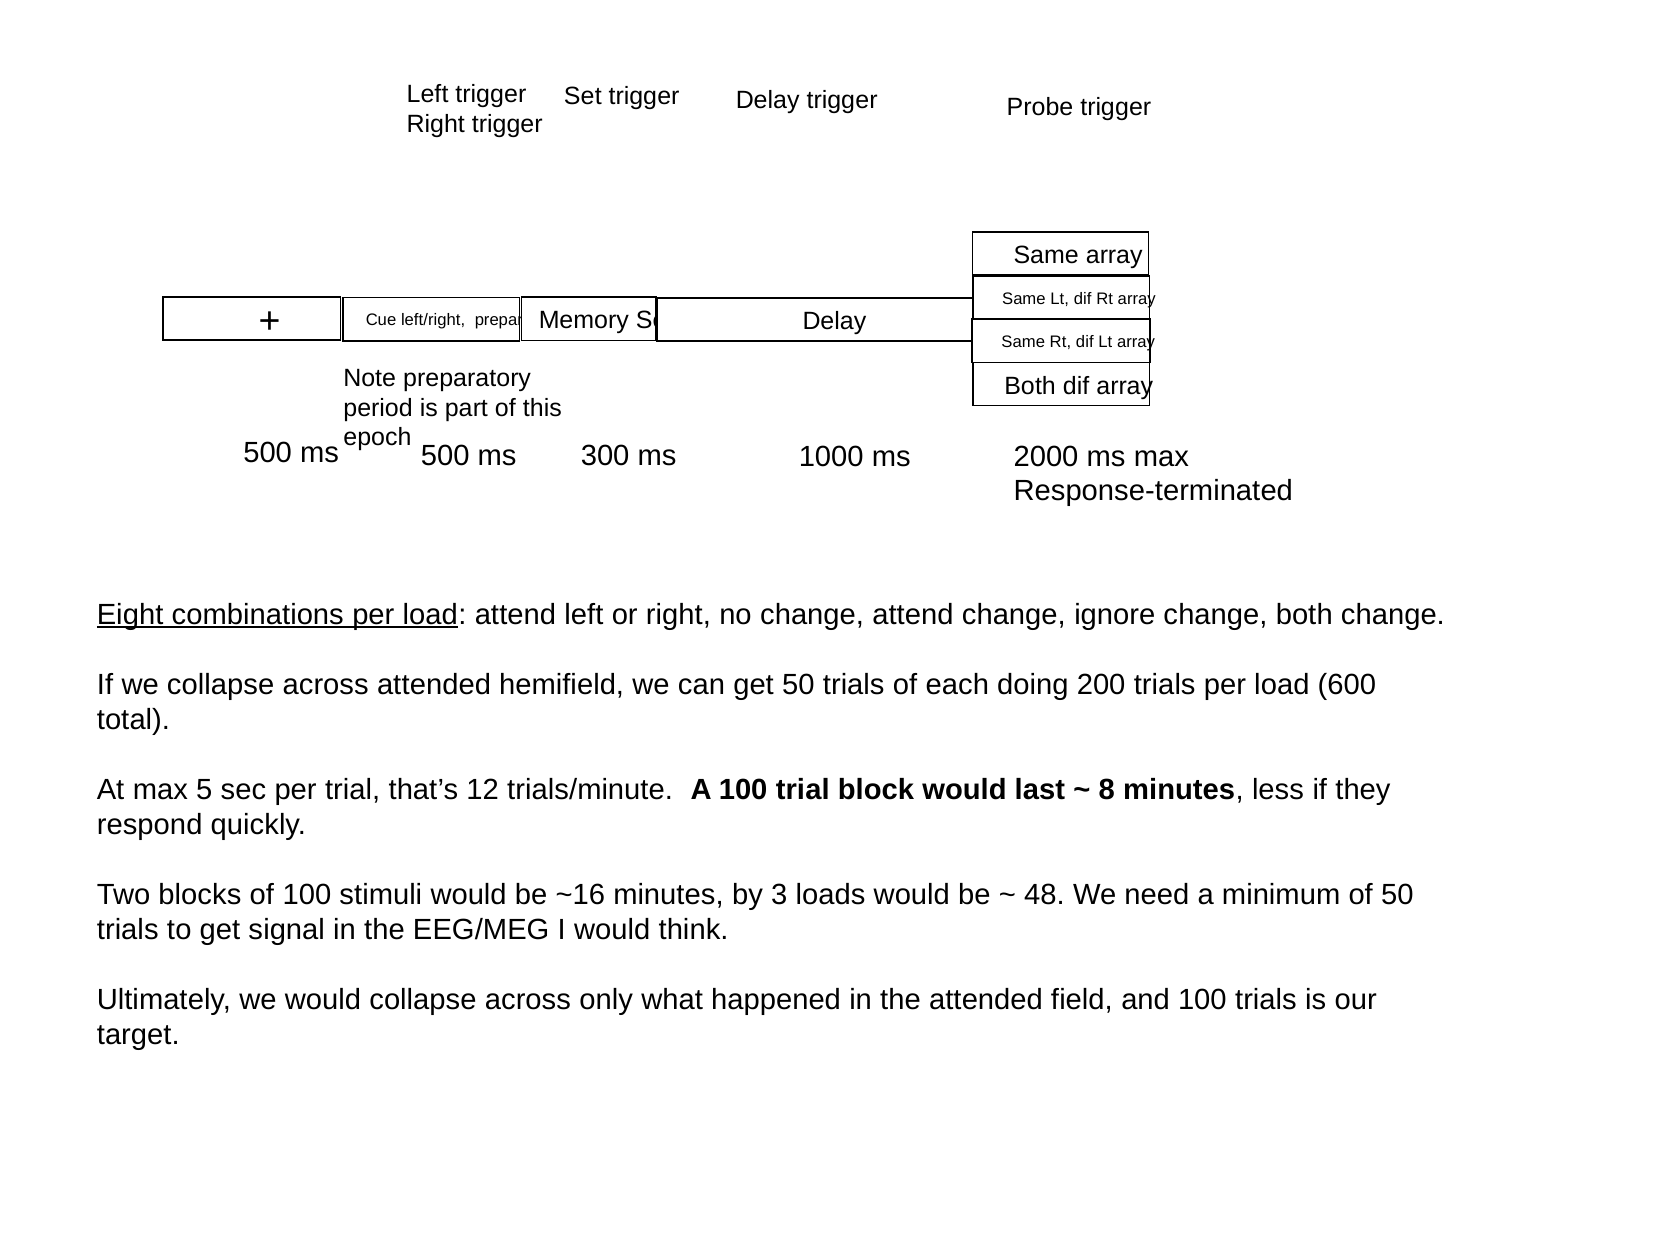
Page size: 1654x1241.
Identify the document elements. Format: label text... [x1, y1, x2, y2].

text_box 300 ms [601, 447, 609, 463]
text_box + [163, 296, 341, 341]
text_box Eight combinations per load: attend left or right, no change, attend change, ignore change, both change. If we collapse across attended hemifield, we can get 50 trials of each doing 200 trials per load (600 total). At max 5 sec per trial, that’s 12 trials/minute. A 100 trial block would last ~ 8 minutes, less if they respond quickly. Two blocks of 100 stimuli would be ~16 minutes, by 3 loads would be ~ 48. We need a minimum of 50 trials to get signal in the EEG/MEG I would think. Ultimately, we would collapse across only what happened in the attended field, and 100 trials is our target. [46, 587, 1471, 1058]
text_box Left trigger Right trigger [356, 69, 559, 145]
text_box 500 ms [370, 459, 532, 479]
text_box Same array [972, 231, 1149, 276]
text_box 300 ms [532, 428, 692, 479]
text_box Memory Set [521, 297, 656, 341]
text_box Delay trigger [685, 75, 893, 121]
text_box Note preparatory period is part of this epoch [293, 353, 599, 459]
text_box Probe trigger [956, 82, 1167, 129]
text_box 1000 ms [748, 429, 927, 481]
text_box Cue left/right, prepare [343, 297, 520, 341]
text_box 2000 ms max Response-terminated [963, 429, 1309, 515]
text_box Both dif array [973, 362, 1150, 406]
text_box Delay [657, 297, 973, 342]
text_box 500 ms [193, 425, 355, 477]
text_box Same Rt, dif Lt array [971, 319, 1150, 363]
text_box Set trigger [513, 72, 695, 118]
text_box Same Lt, dif Rt array [973, 275, 1150, 319]
